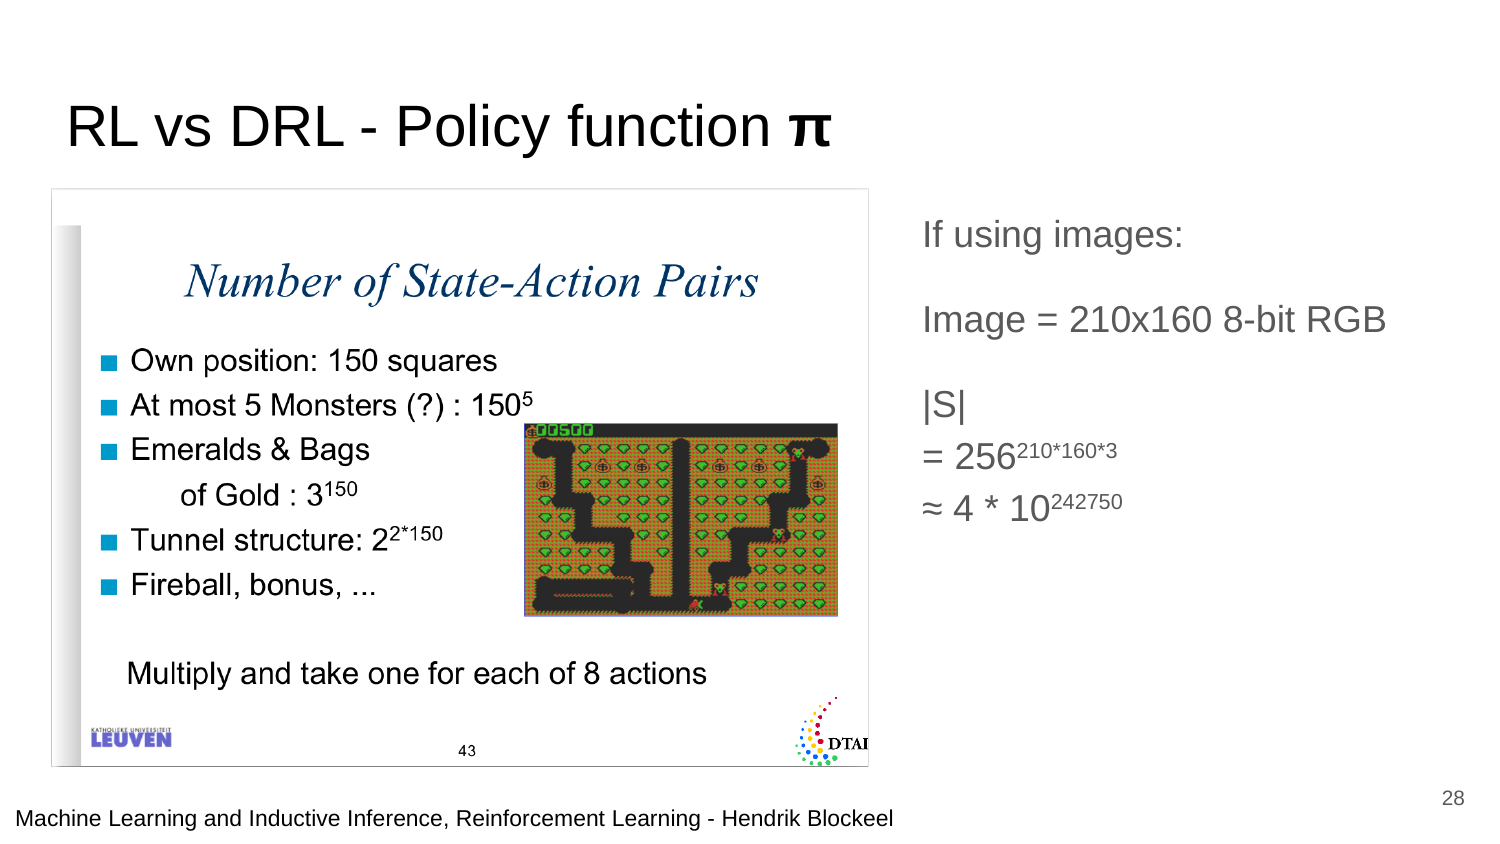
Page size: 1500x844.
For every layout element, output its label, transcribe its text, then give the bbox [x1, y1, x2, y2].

text_box Machine Learning and Inductive Inference, Reinforcement Learning - Hendrik Blockeel [0, 788, 976, 844]
text_box If using images: Image = 210x160 8-bit RGB |S| = 256210*160*3 ≈ 4 * 10242750 [907, 188, 1449, 765]
title RL vs DRL - Policy function π [51, 72, 1449, 167]
slide_number <number> [1389, 764, 1480, 830]
picture [51, 188, 869, 767]
